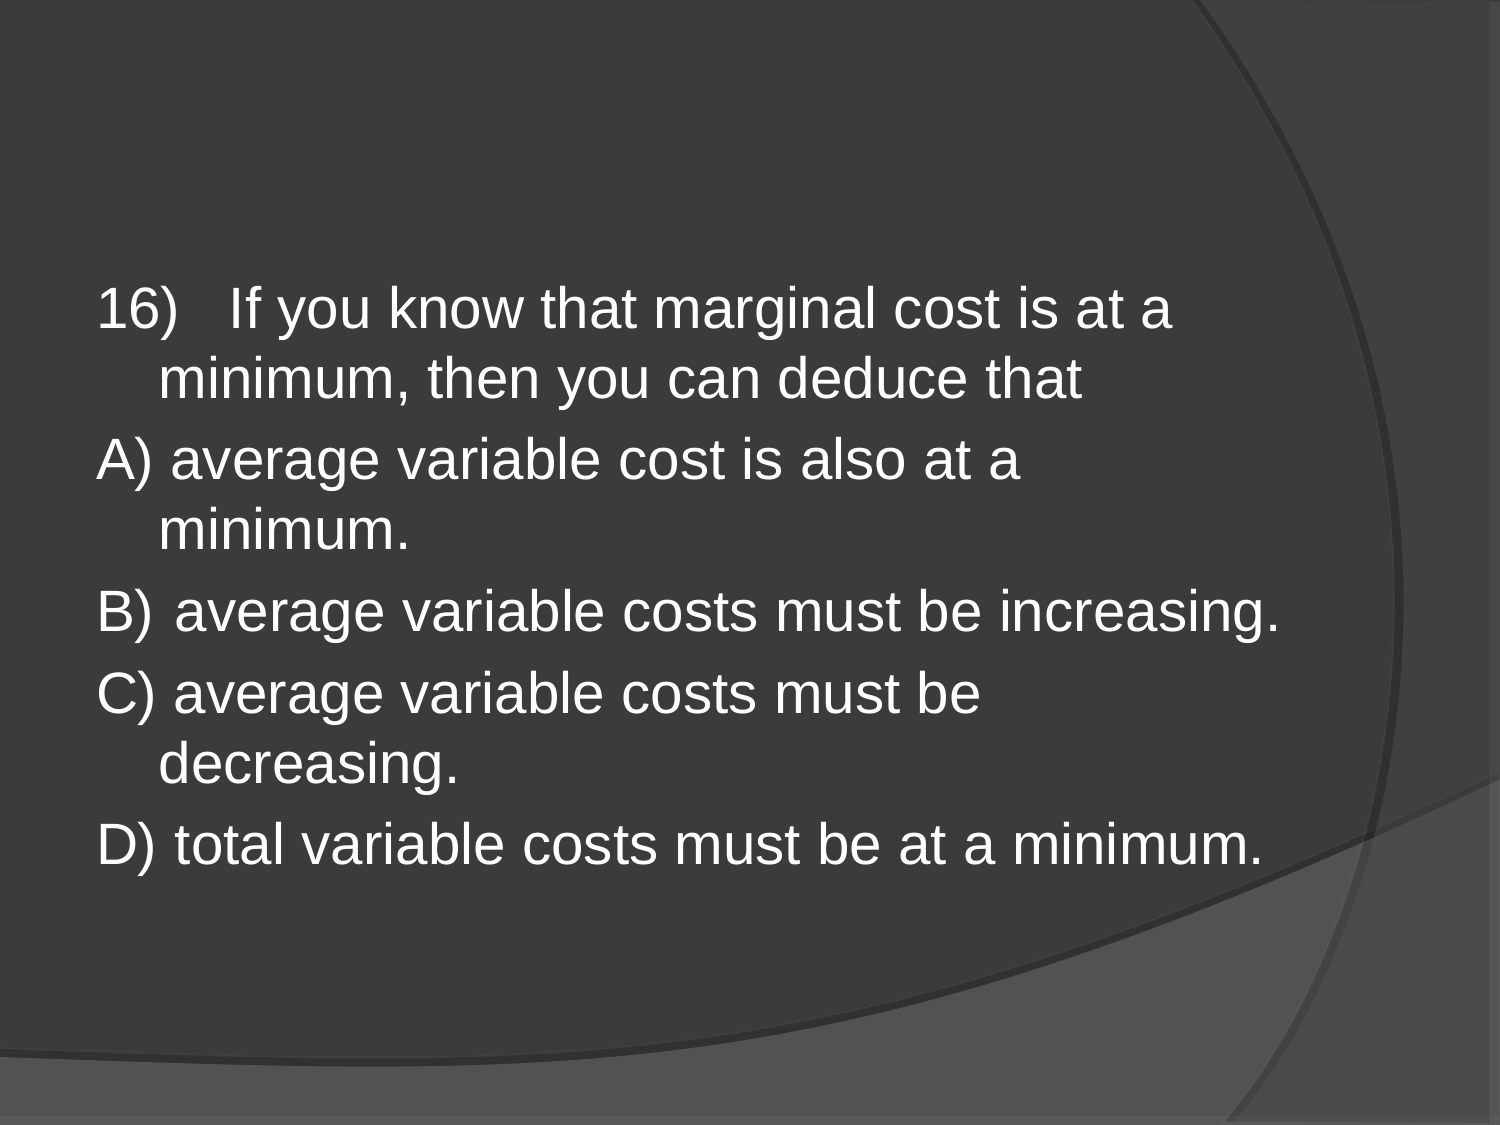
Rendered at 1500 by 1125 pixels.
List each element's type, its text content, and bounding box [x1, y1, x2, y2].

list 16) If you know that marginal cost is at a minimum, then you can deduce that A) average variable cost is also at a minimum. B) average variable costs must be increasing. C) average variable costs must be decreasing. D) total variable costs must be at a minimum. [75, 262, 1300, 1005]
